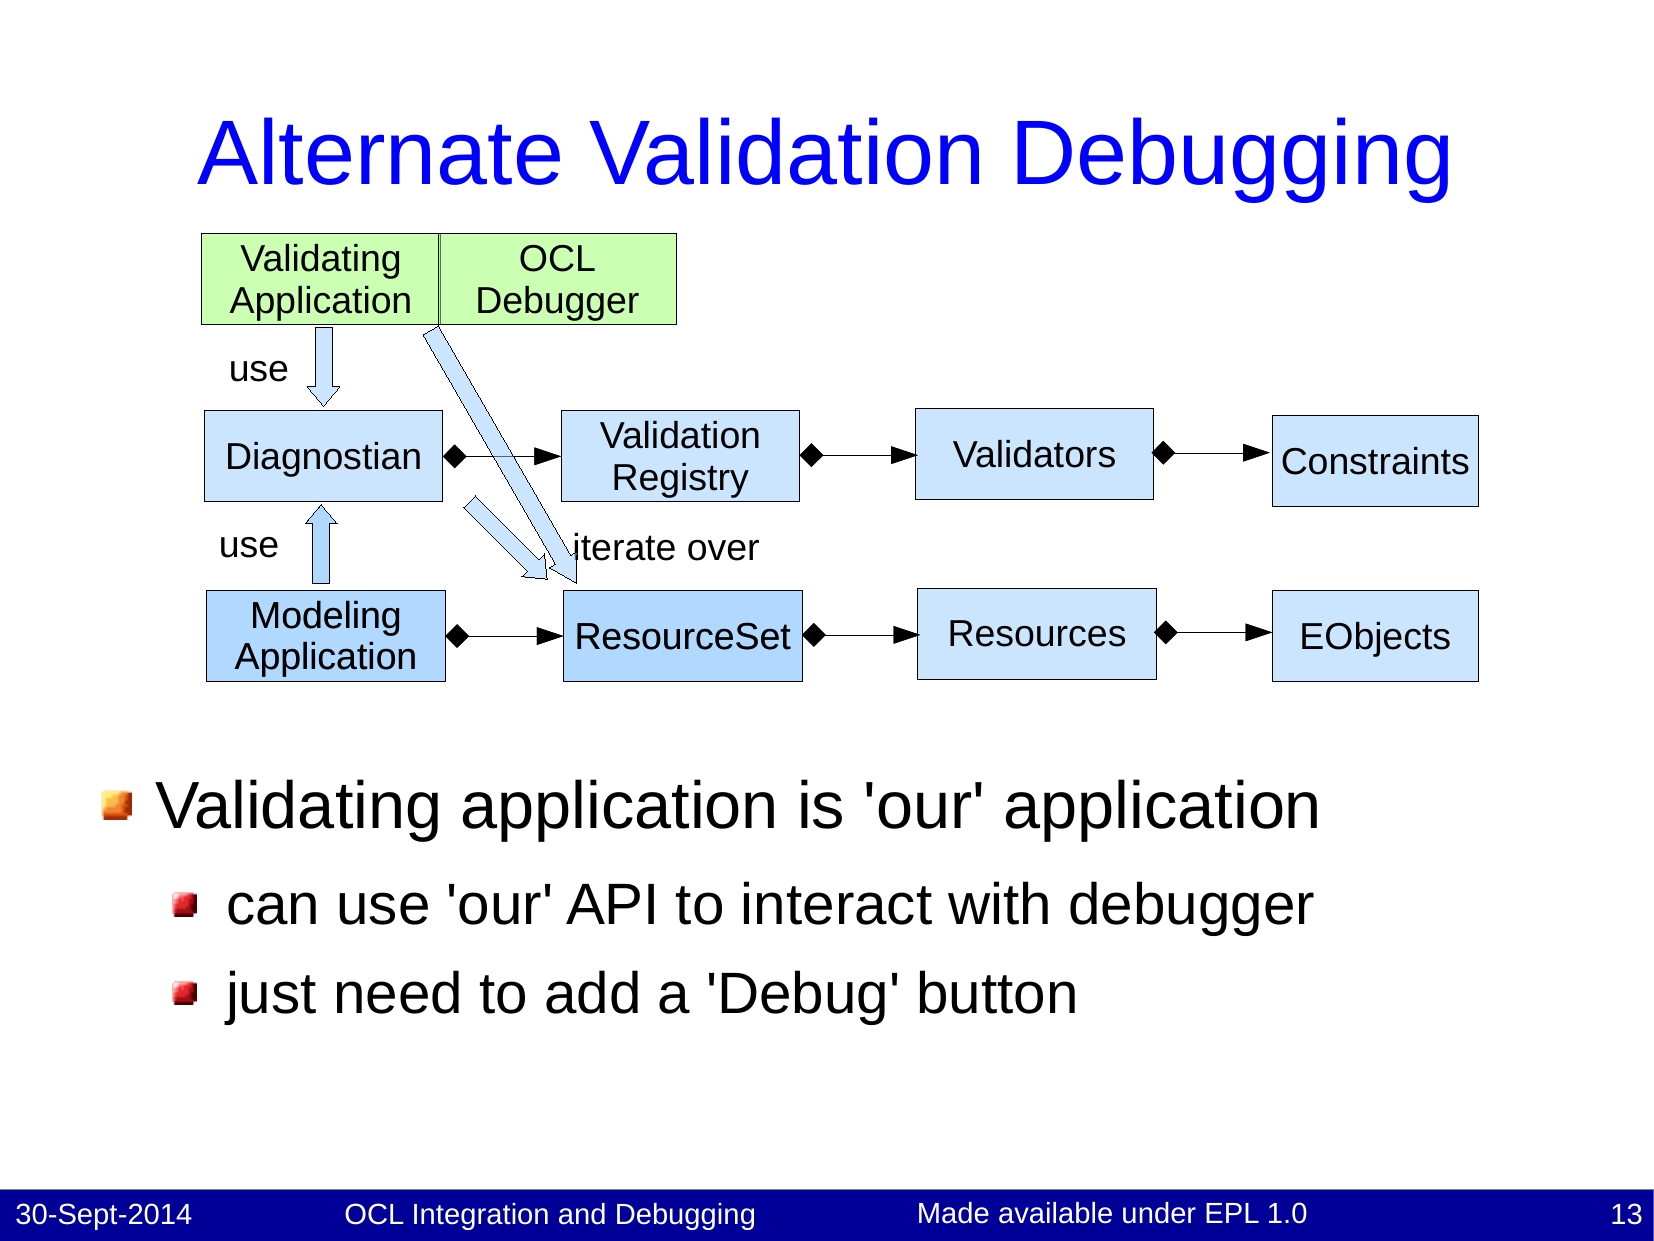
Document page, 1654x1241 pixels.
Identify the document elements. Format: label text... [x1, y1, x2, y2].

text_box [307, 327, 340, 407]
text_box ResourceSet [563, 590, 803, 682]
text_box Validators [915, 408, 1154, 500]
text_box iterate over [557, 518, 775, 576]
text_box use [204, 516, 295, 574]
text_box [305, 504, 338, 584]
text_box Modeling Application [206, 590, 446, 682]
list Validating application is 'our' application can use 'our' API to interact with debugger just need to add a 'Debug' button [84, 767, 1573, 1031]
text_box use [214, 339, 304, 397]
title Alternate Validation Debugging [82, 49, 1571, 257]
text_box EObjects [1272, 590, 1479, 682]
text_box [423, 325, 578, 584]
text_box OCL Debugger [438, 233, 677, 325]
text_box Resources [917, 588, 1157, 680]
text_box Constraints [1272, 415, 1479, 507]
text_box Validation Registry [561, 410, 800, 502]
text_box Diagnostian [204, 410, 443, 502]
text_box [463, 495, 548, 580]
text_box Validating Application [201, 233, 438, 325]
